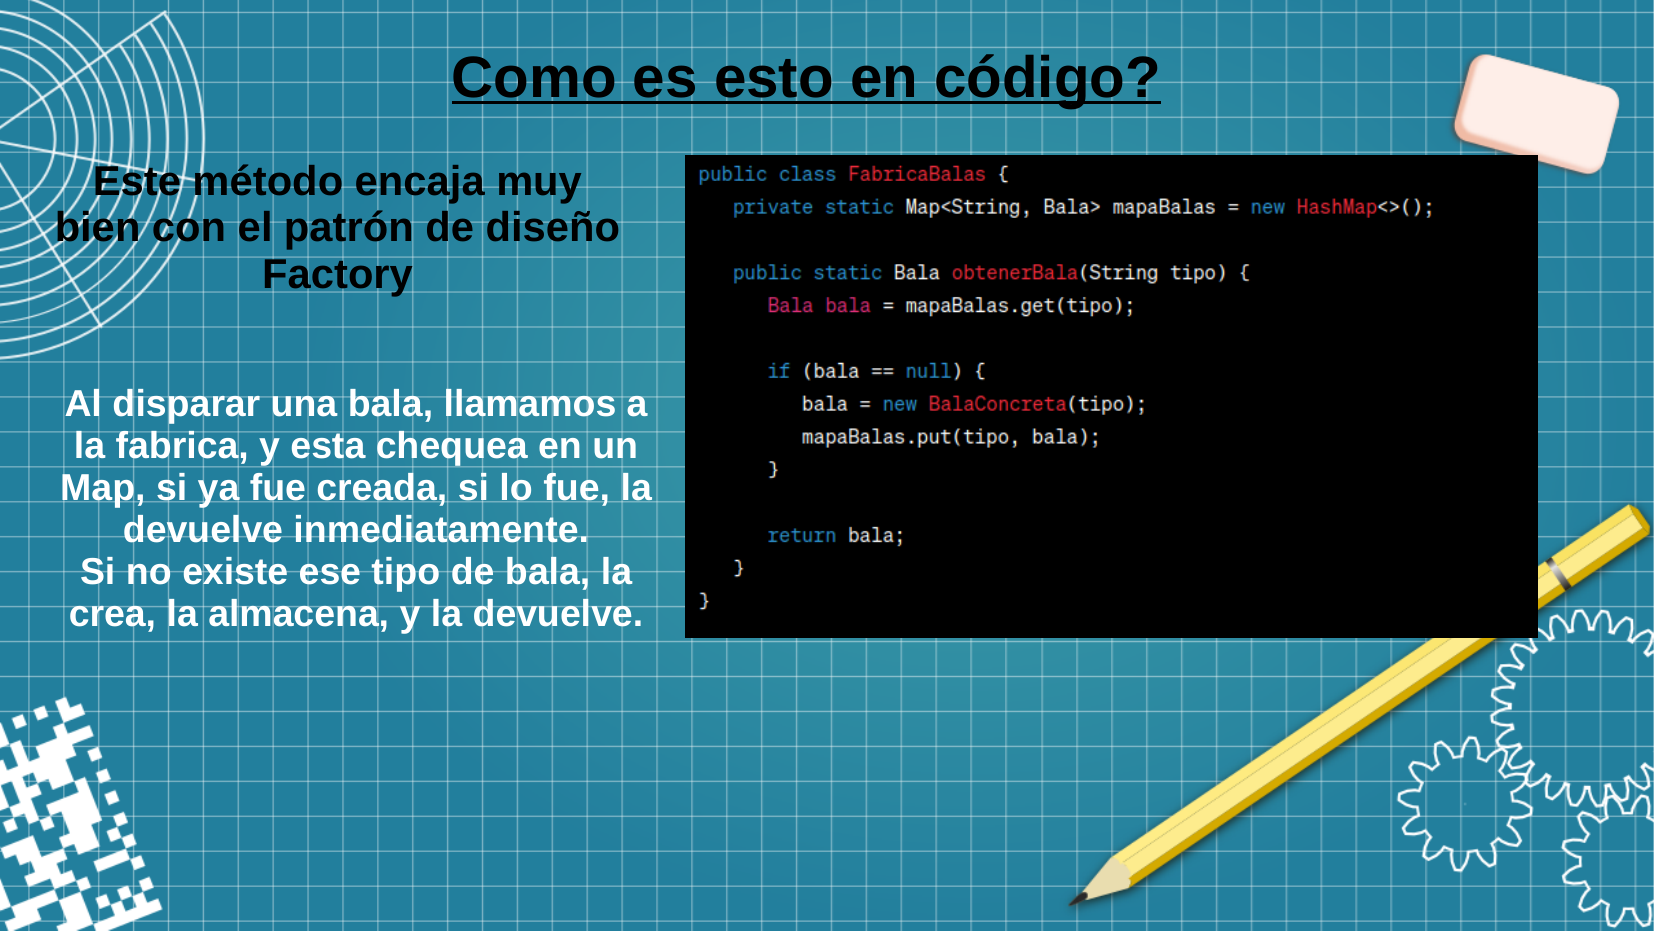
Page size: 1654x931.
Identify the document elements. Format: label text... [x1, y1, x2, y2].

picture [0, 0, 1654, 931]
text_box Este método encaja muy bien con el patrón de diseño Factory [37, 150, 638, 305]
text_box Al disparar una bala, llamamos a la fabrica, y esta chequea en un Map, si ya fue creada, si lo fue, la devuelve inmediatamente. Si no existe ese tipo de bala, la crea, la almacena, y la devuelve. [37, 375, 676, 713]
text_box Como es esto en código? [375, 37, 1238, 118]
